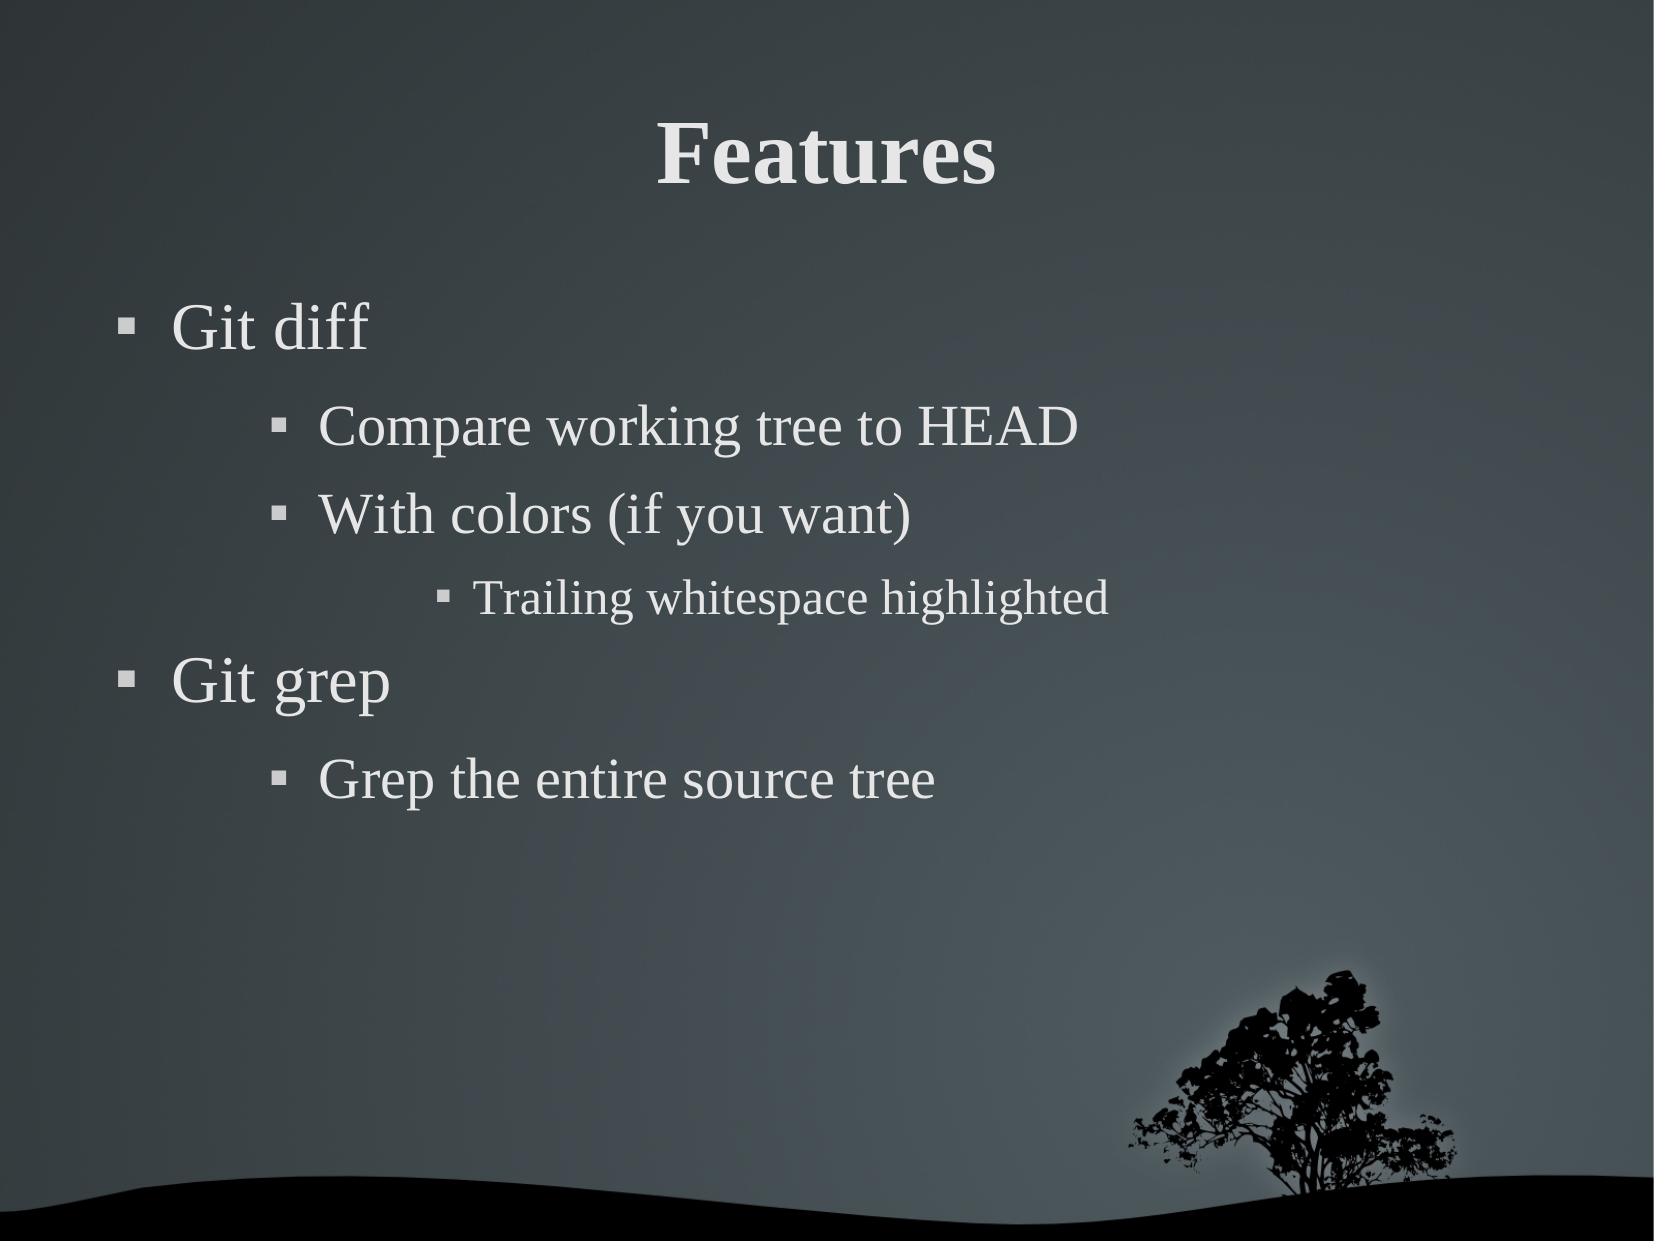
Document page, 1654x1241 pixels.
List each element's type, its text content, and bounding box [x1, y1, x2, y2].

list Git diff Compare working tree to HEAD With colors (if you want) Trailing whitespace highlighted Git grep Grep the entire source tree [82, 290, 1571, 1094]
title Features [82, 56, 1571, 250]
picture [0, 0, 1654, 1241]
